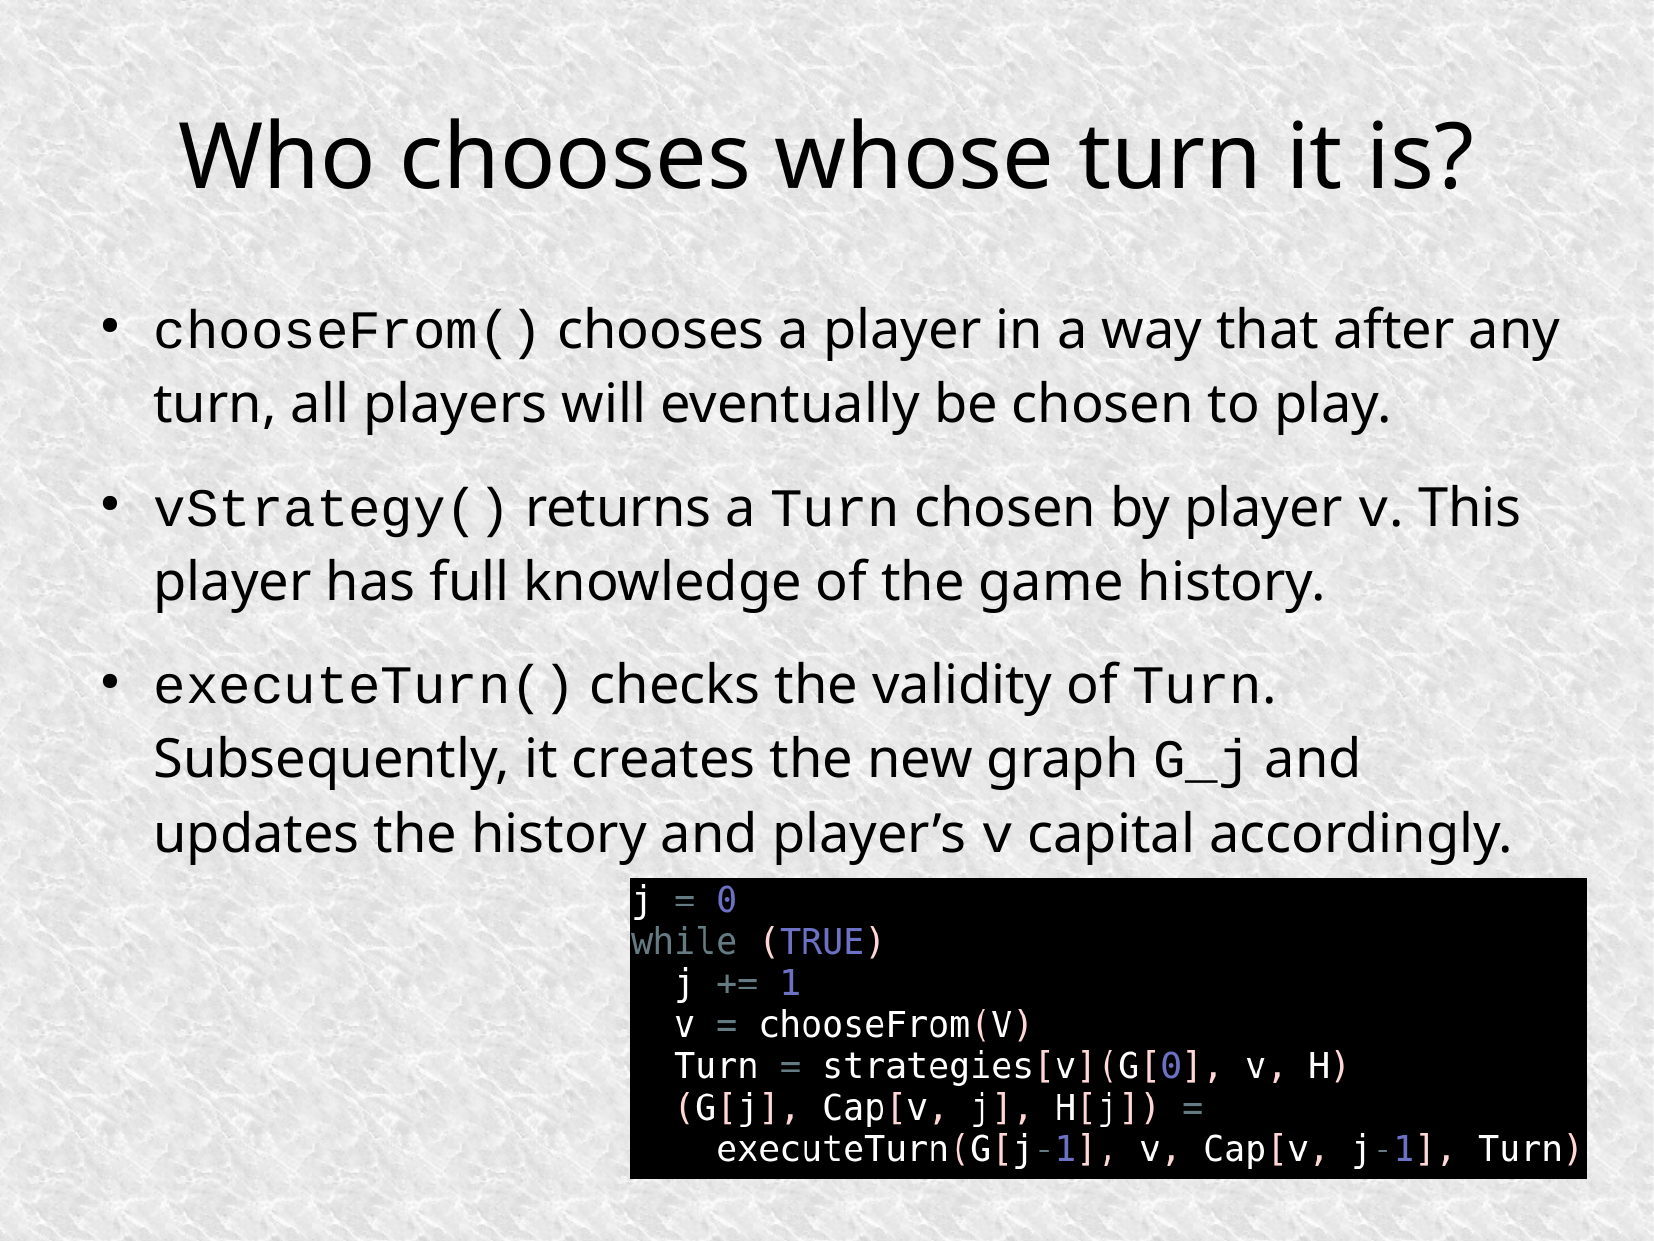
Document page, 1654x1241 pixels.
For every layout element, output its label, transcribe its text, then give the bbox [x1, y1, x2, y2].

list chooseFrom() chooses a player in a way that after any turn, all players will eventually be chosen to play. vStrategy() returns a Turn chosen by player v. This player has full knowledge of the game history. executeTurn() checks the validity of Turn. Subsequently, it creates the new graph G_j and updates the history and player’s v capital accordingly. [82, 290, 1571, 1010]
picture [0, 0, 1654, 1241]
title Who chooses whose turn it is? [82, 49, 1571, 257]
